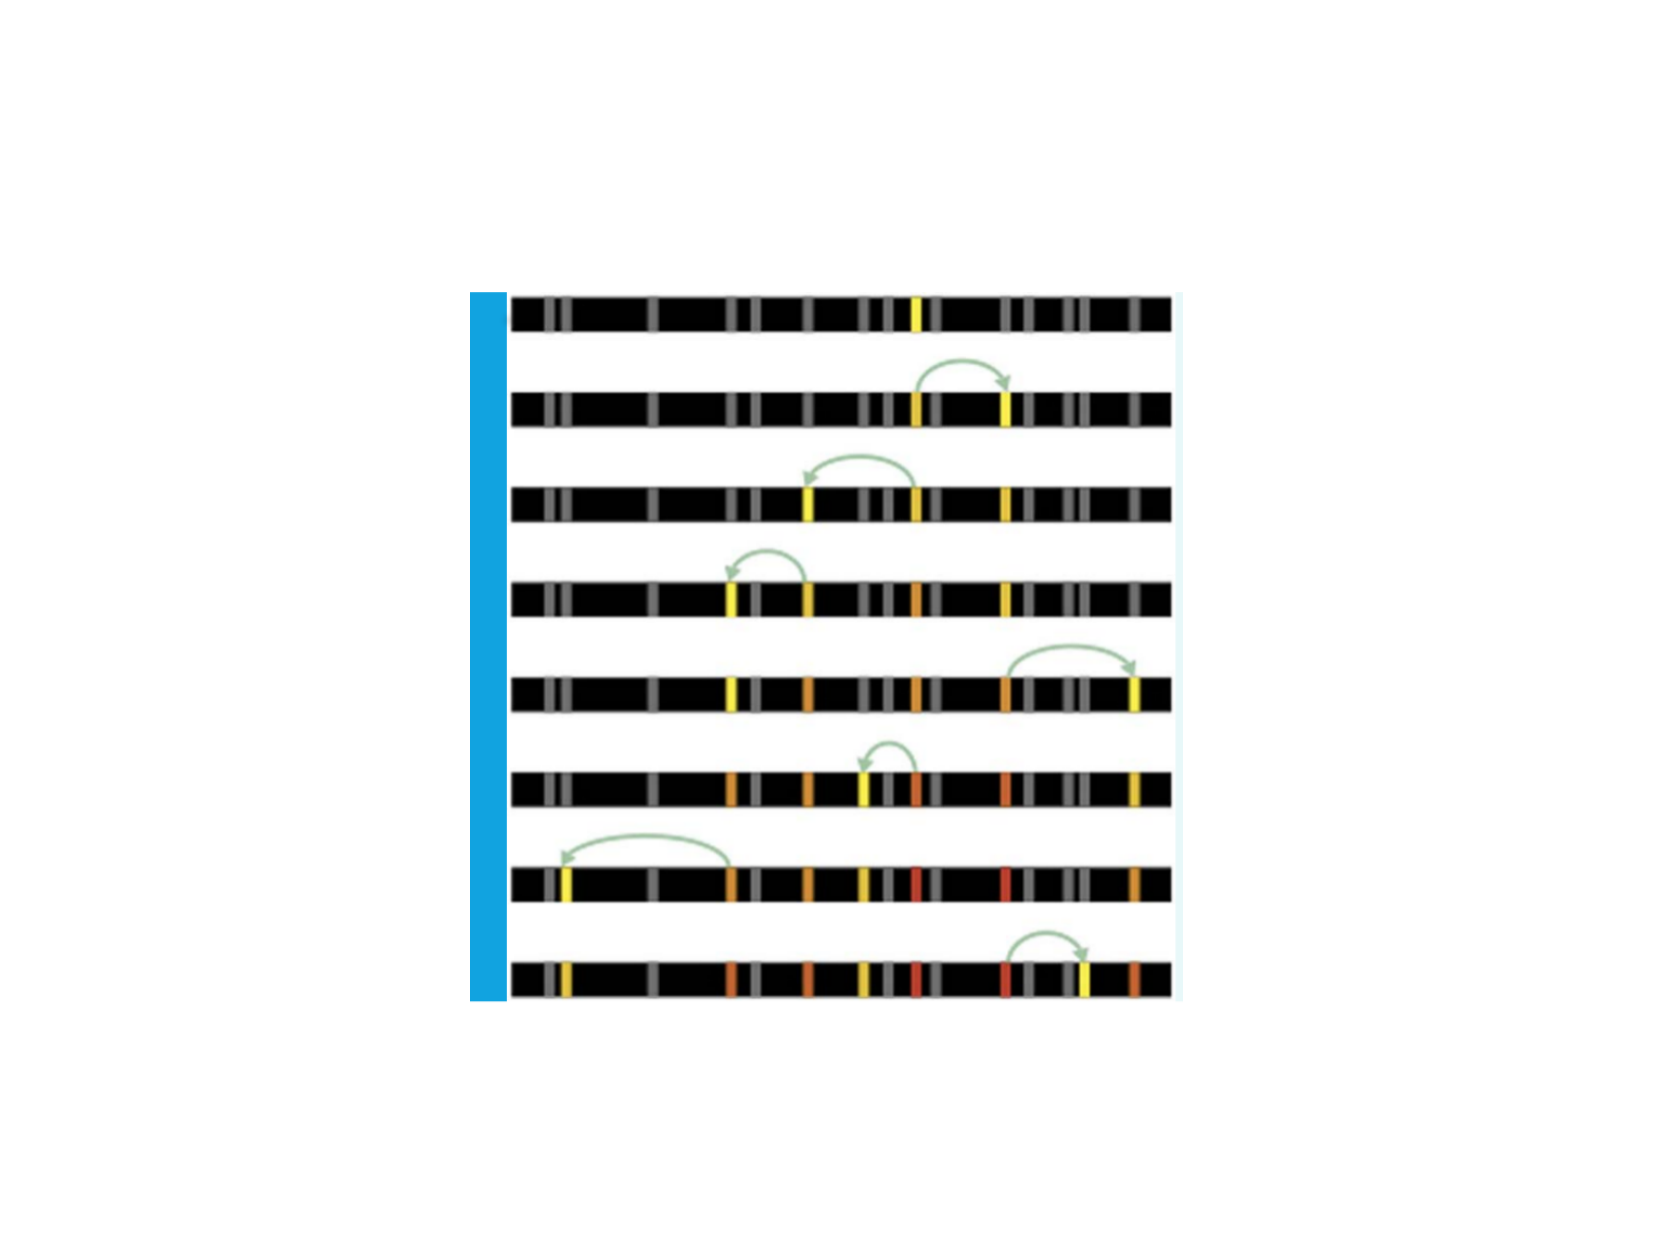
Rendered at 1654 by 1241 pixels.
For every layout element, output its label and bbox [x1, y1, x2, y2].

picture [470, 290, 1183, 1010]
